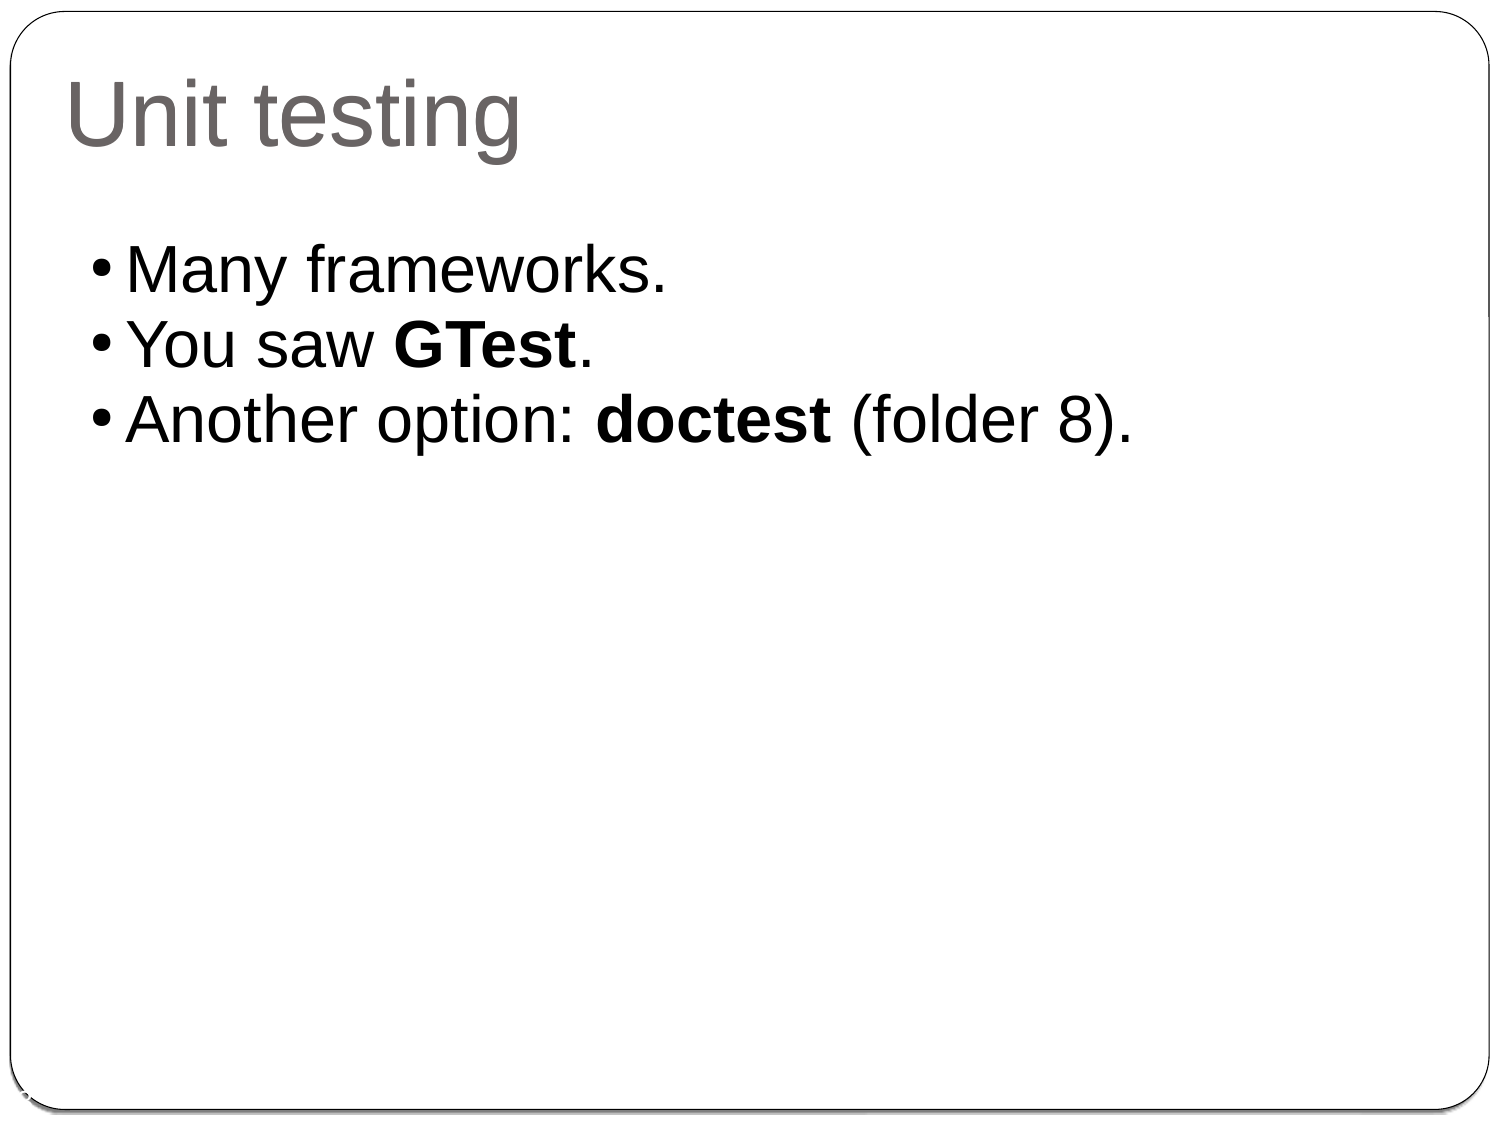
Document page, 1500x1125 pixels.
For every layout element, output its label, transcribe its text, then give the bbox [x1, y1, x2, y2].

title Unit testing [50, 45, 1450, 181]
slide_number <number> [0, 1074, 50, 1125]
text_box Many frameworks. You saw GTest. Another option: doctest (folder 8). [75, 224, 1441, 480]
